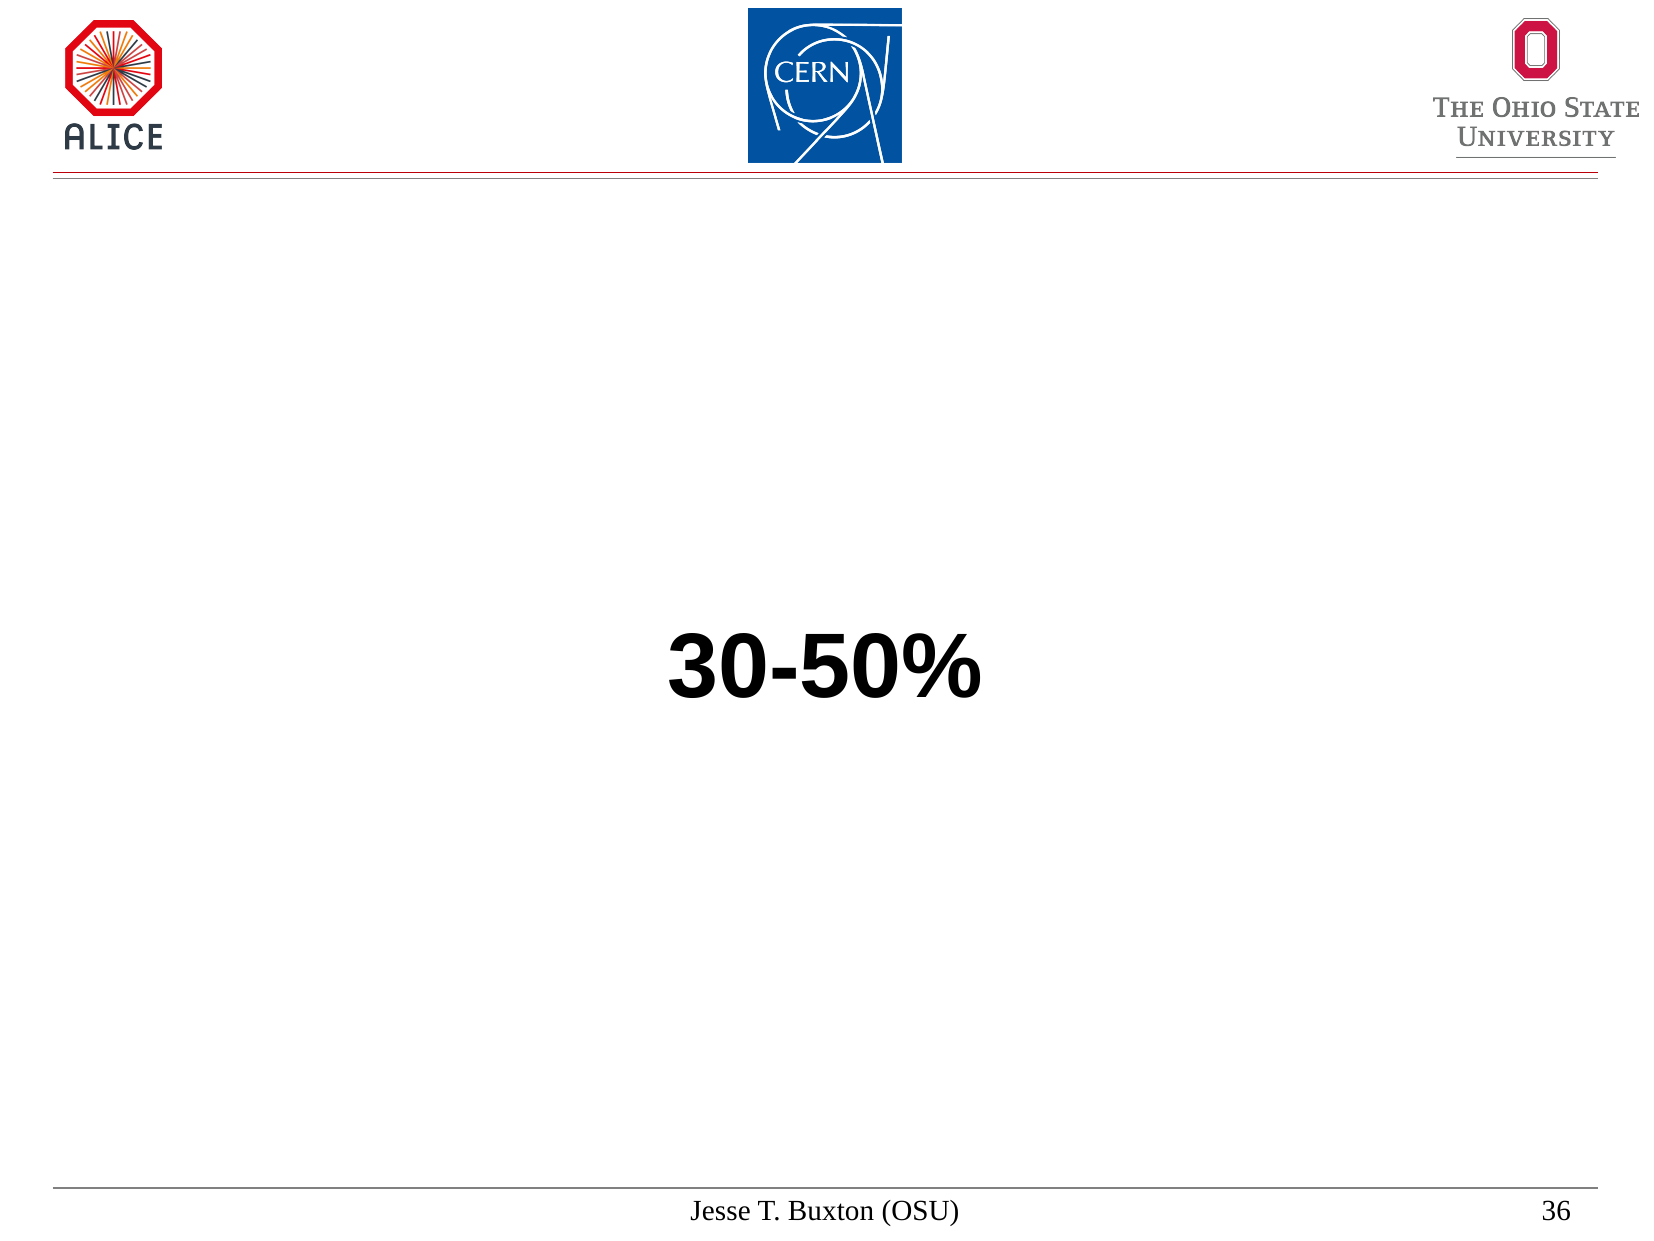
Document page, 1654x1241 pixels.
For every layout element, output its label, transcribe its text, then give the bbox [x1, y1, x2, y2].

picture [1430, 5, 1642, 171]
title 30-50% [137, 580, 1513, 751]
picture [65, 20, 162, 150]
picture [748, 8, 902, 163]
